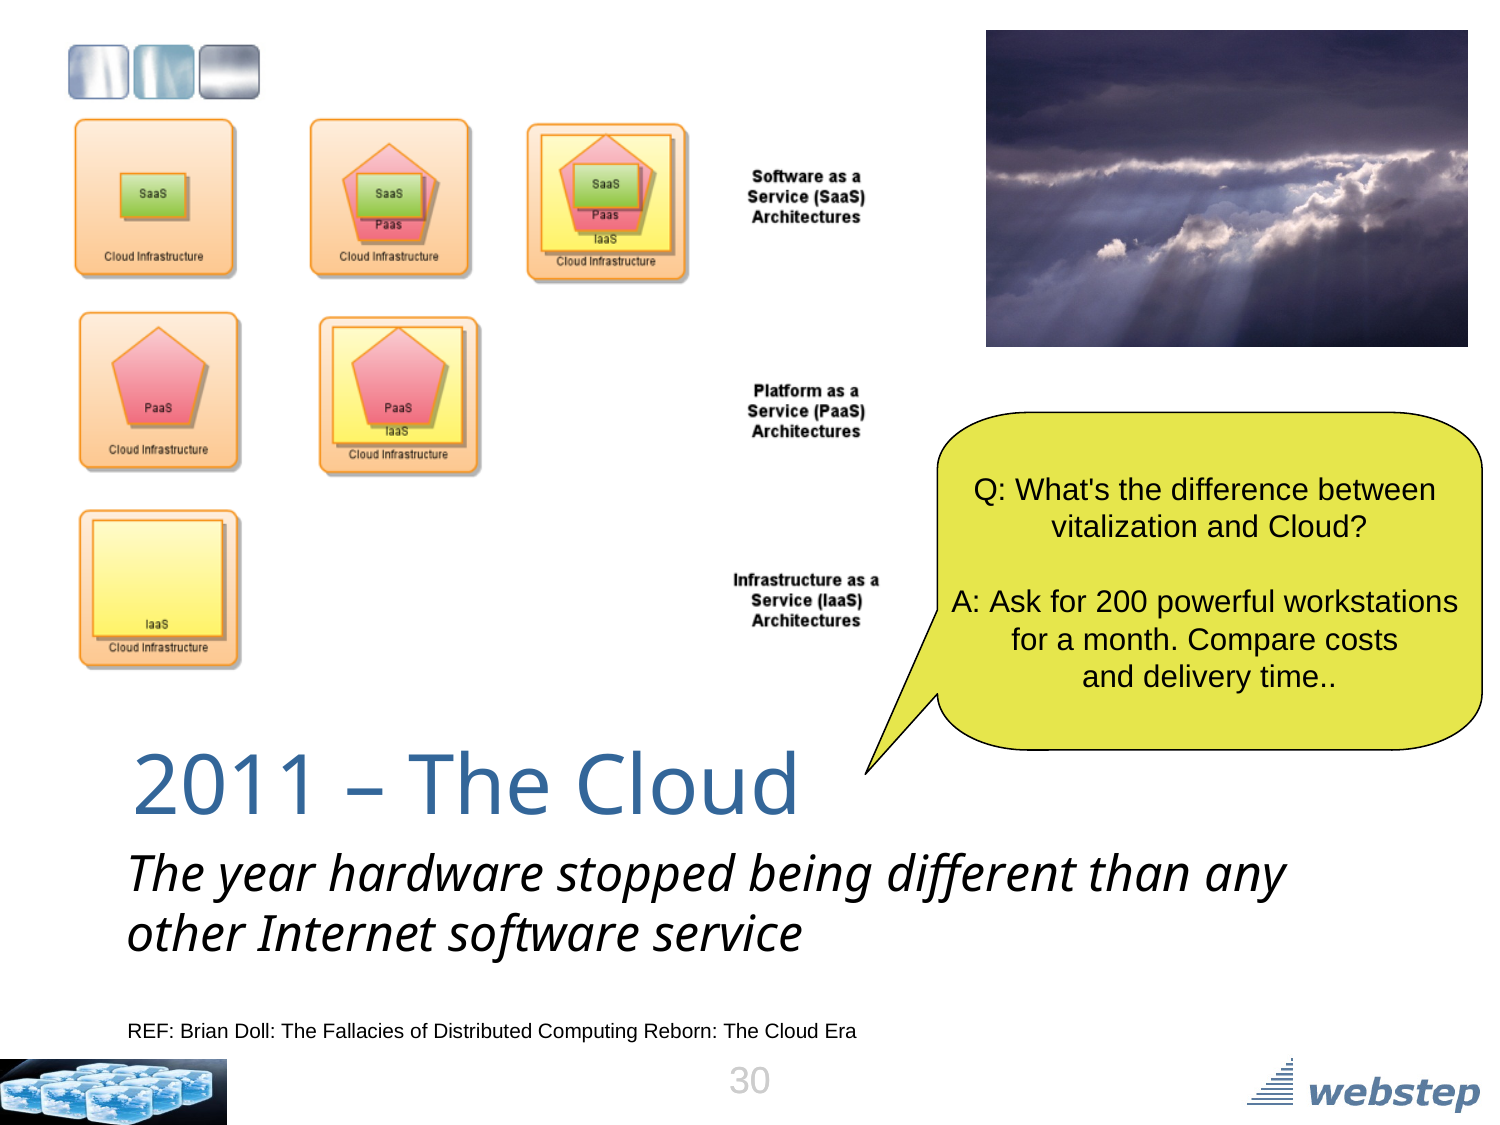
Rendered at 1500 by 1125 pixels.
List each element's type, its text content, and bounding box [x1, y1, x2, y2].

picture [63, 112, 901, 676]
text_box 2011 – The Cloud The year hardware stopped being different than any other Internet software service [118, 722, 1394, 1125]
picture [64, 42, 266, 104]
picture [986, 30, 1468, 347]
picture [1394, 1047, 1495, 1118]
text_box Q: What's the difference between vitalization and Cloud? A: Ask for 200 powerful workstations for a month. Compare costs and delivery time.. [865, 412, 1483, 775]
text_box REF: Brian Doll: The Fallacies of Distributed Computing Reborn: The Cloud Era [112, 1010, 976, 1051]
picture [0, 1059, 227, 1125]
text_box <number> [719, 1051, 781, 1107]
